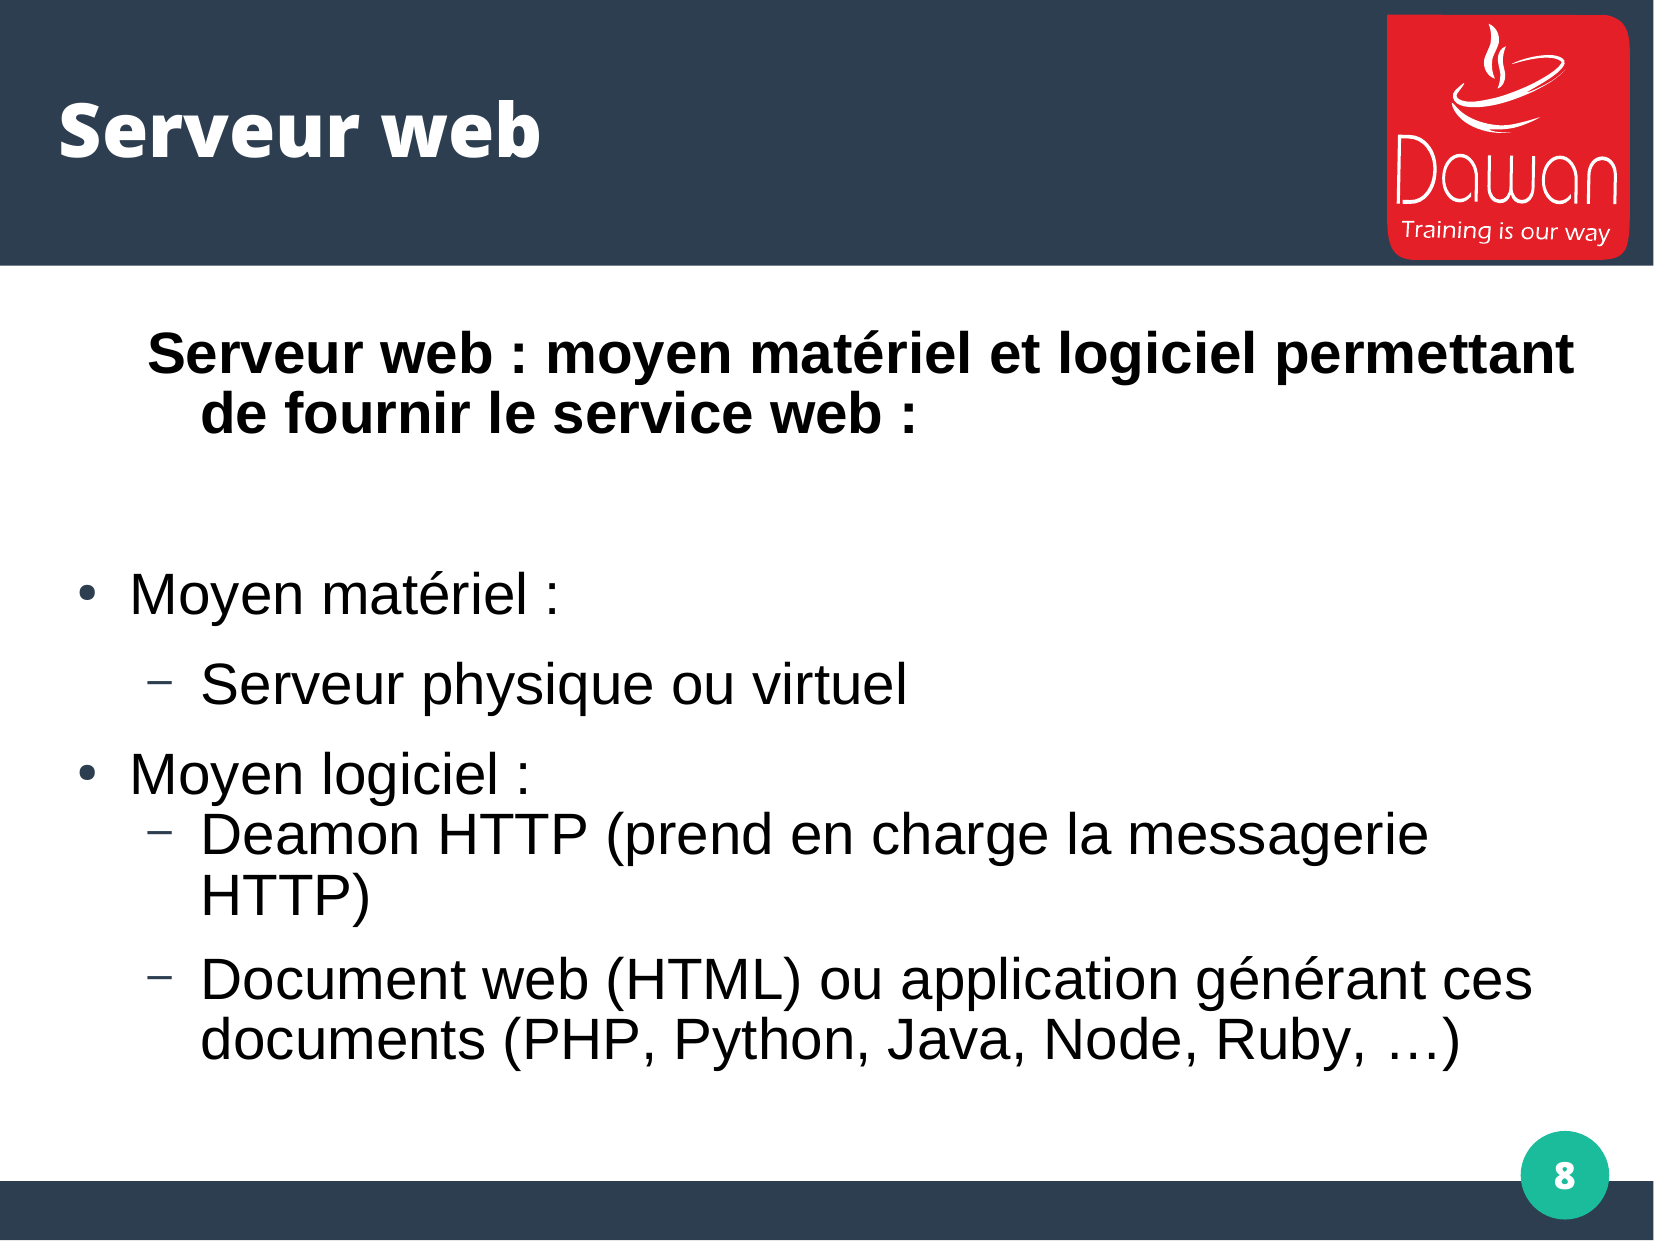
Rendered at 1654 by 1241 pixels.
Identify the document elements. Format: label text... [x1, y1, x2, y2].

picture [1387, 14, 1630, 260]
list Serveur web : moyen matériel et logiciel permettant de fournir le service web : Moyen matériel : Serveur physique ou virtuel Moyen logiciel : Deamon HTTP (prend en charge la messagerie HTTP) Document web (HTML) ou application générant ces documents (PHP, Python, Java, Node, Ruby, …) [59, 324, 1595, 1152]
title Serveur web [59, 49, 1387, 207]
